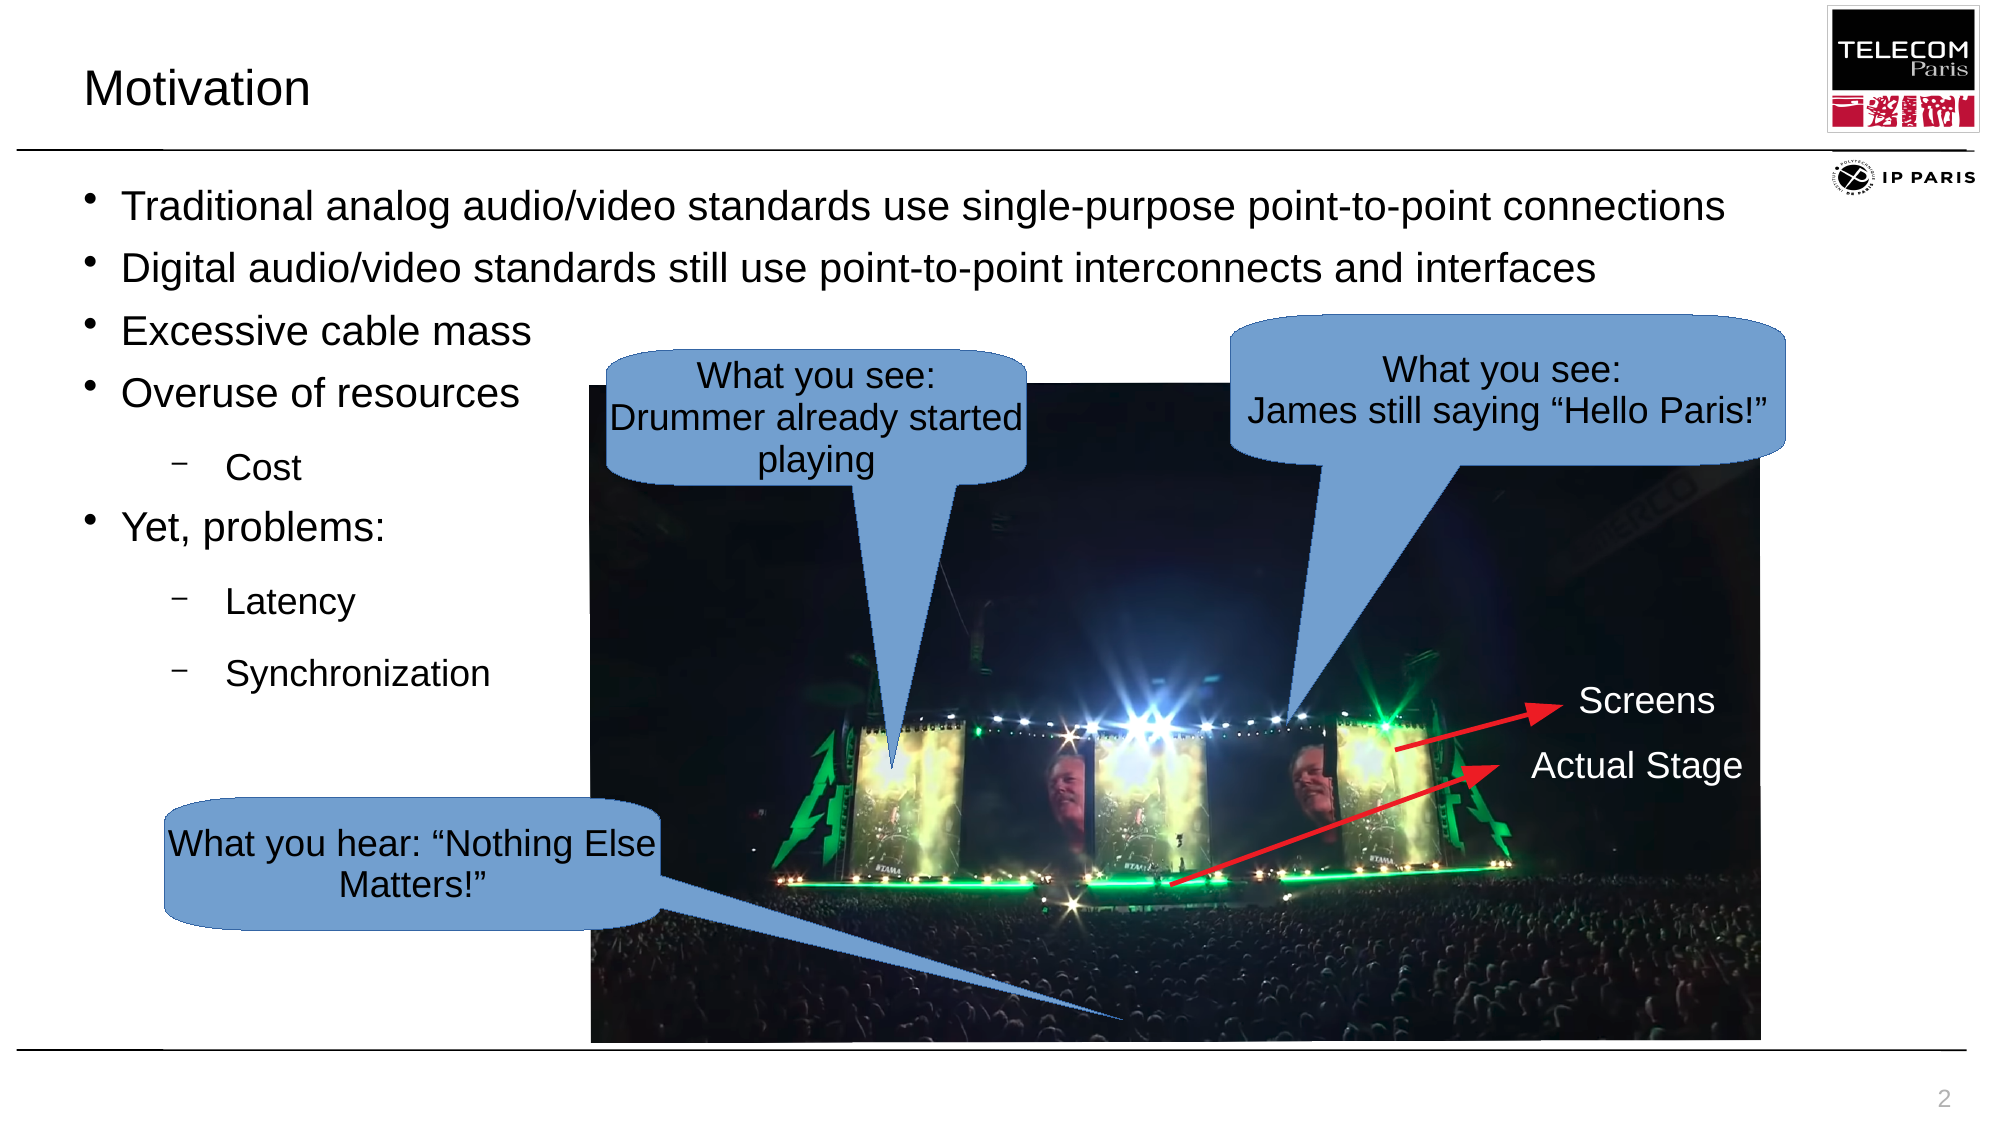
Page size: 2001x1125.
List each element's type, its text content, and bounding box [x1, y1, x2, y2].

text_box Screens [1563, 671, 1804, 729]
list Traditional analog audio/video standards use single-purpose point-to-point connections Digital audio/video standards still use point-to-point interconnects and interfaces Excessive cable mass Overuse of resources Cost Yet, problems: Latency Synchronization [83, 174, 1933, 1049]
picture [1810, 0, 2000, 207]
slide_number <number> [1485, 1067, 1967, 1125]
text_box What you see: Drummer already started playing [606, 349, 1027, 769]
title Motivation [83, 13, 1933, 153]
text_box Actual Stage [1516, 736, 1772, 836]
text_box What you see: James still saying “Hello Paris!” [1230, 314, 1786, 726]
text_box What you hear: “Nothing Else Matters!” [164, 797, 1123, 1020]
picture [588, 382, 1761, 1043]
